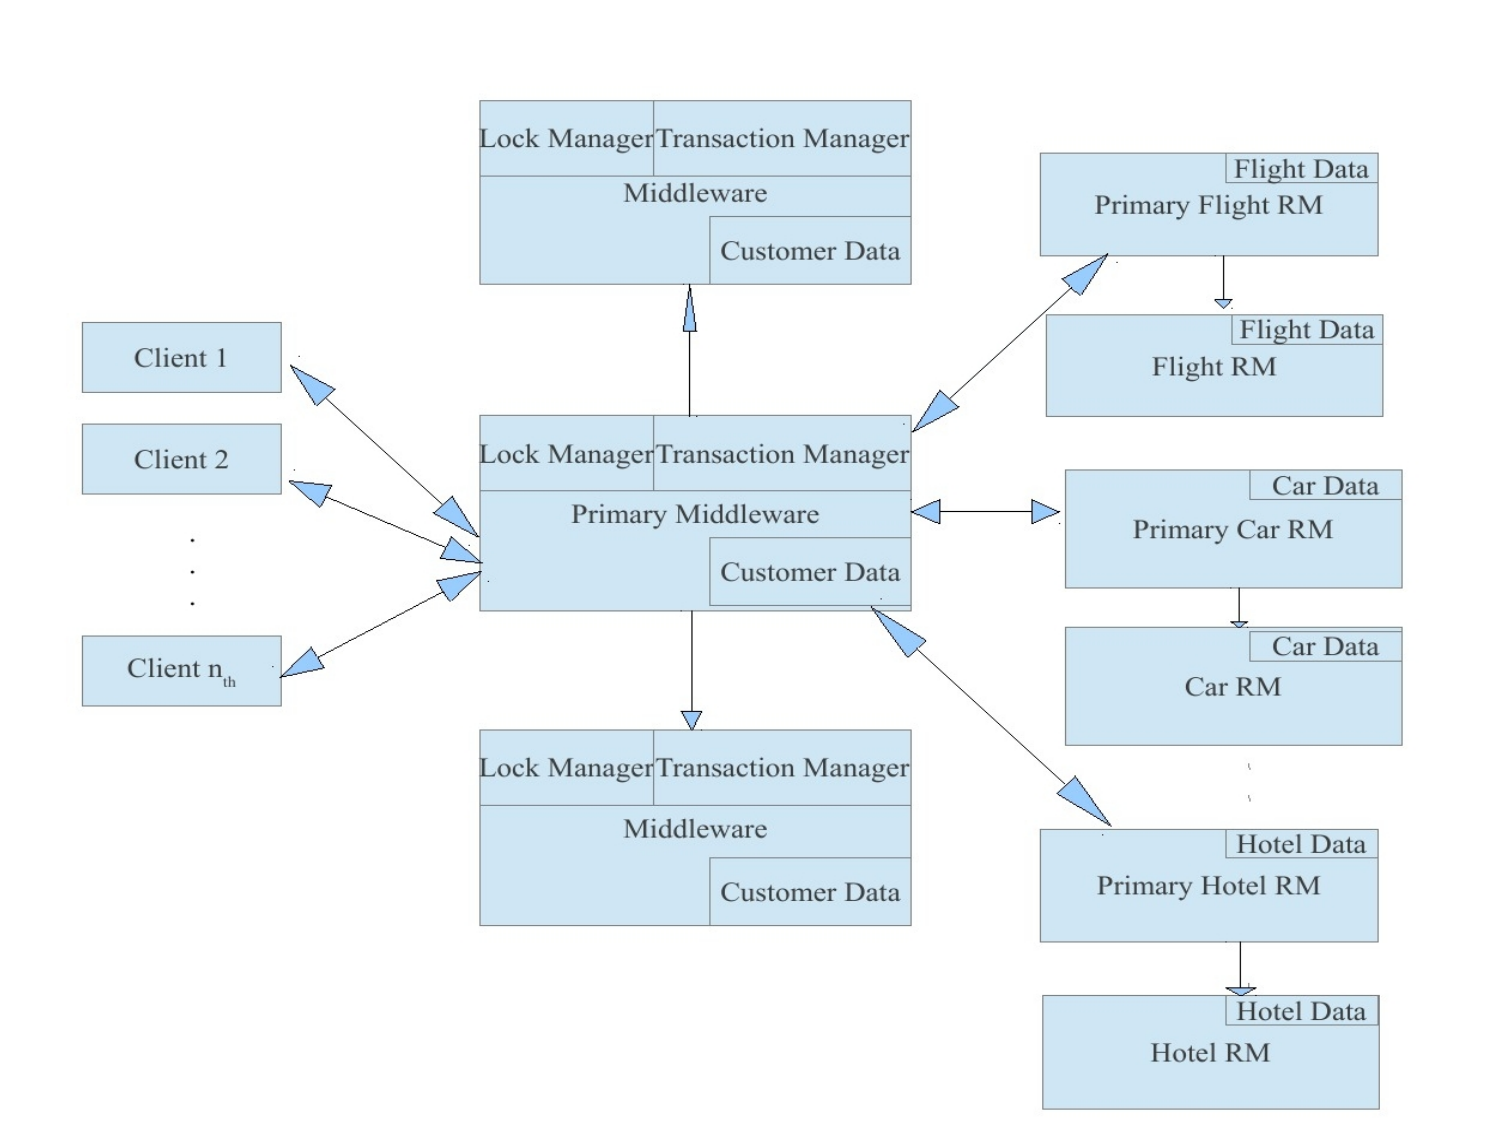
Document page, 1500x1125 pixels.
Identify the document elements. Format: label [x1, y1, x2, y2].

picture [58, 86, 1465, 1125]
